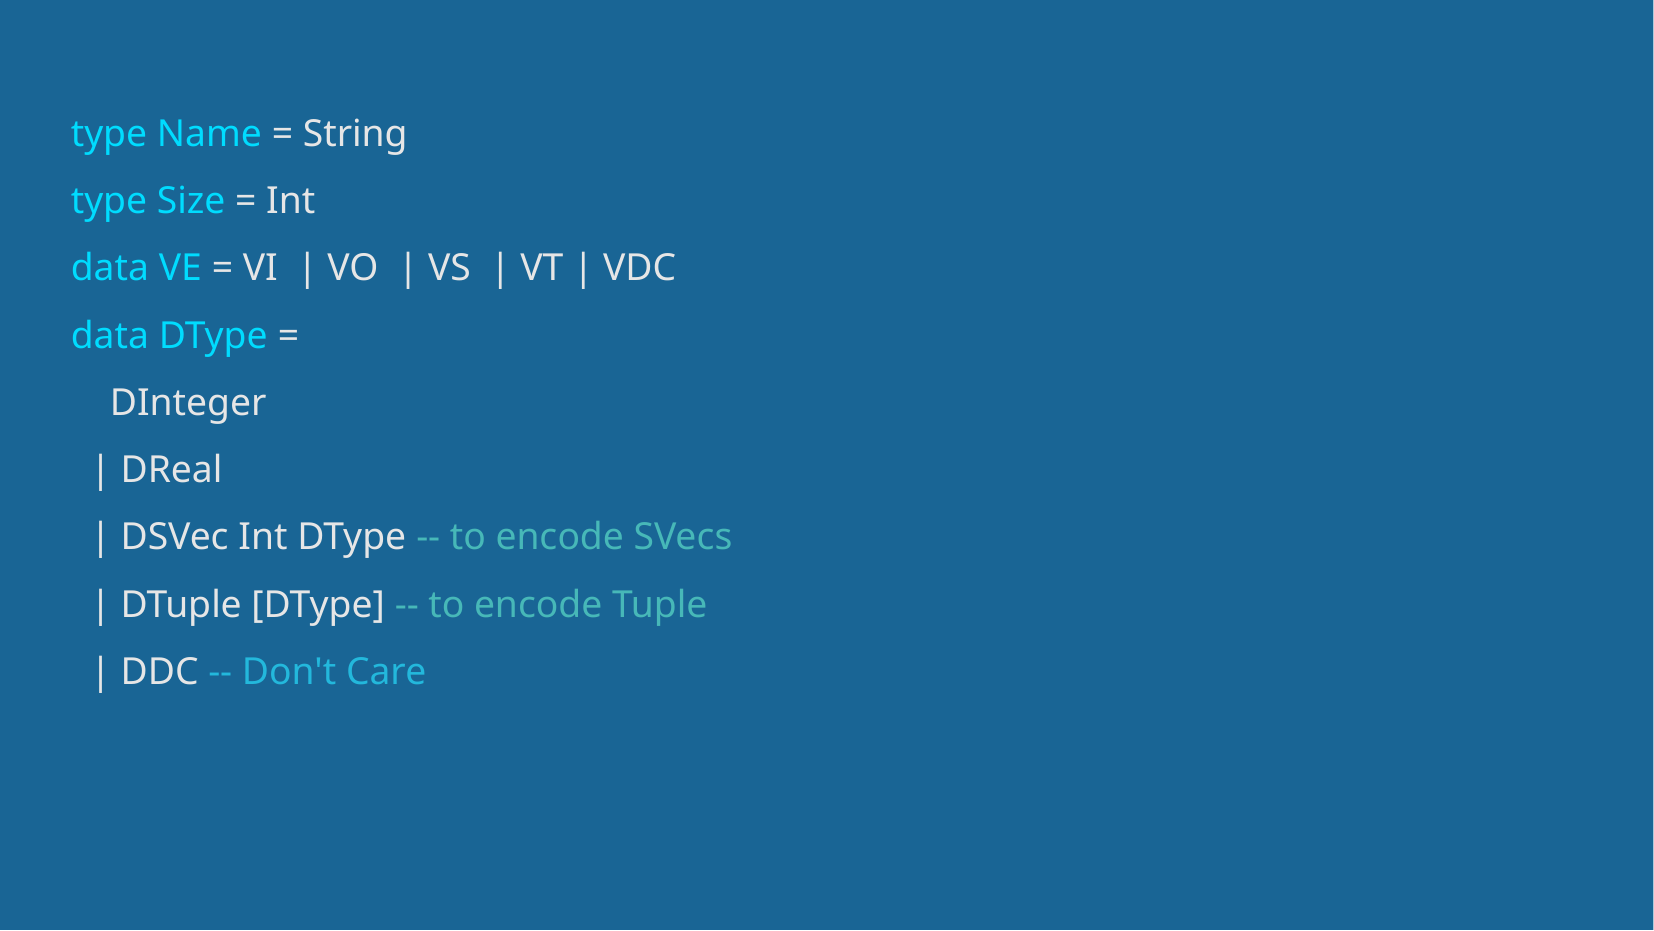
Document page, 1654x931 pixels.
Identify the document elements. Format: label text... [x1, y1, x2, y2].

list type Name = String type Size = Int data VE = VI | VO | VS | VT | VDC data DType = DInteger | DReal | DSVec Int DType -- to encode SVecs | DTuple [DType] -- to encode Tuple | DDC -- Don't Care [70, 39, 1559, 697]
